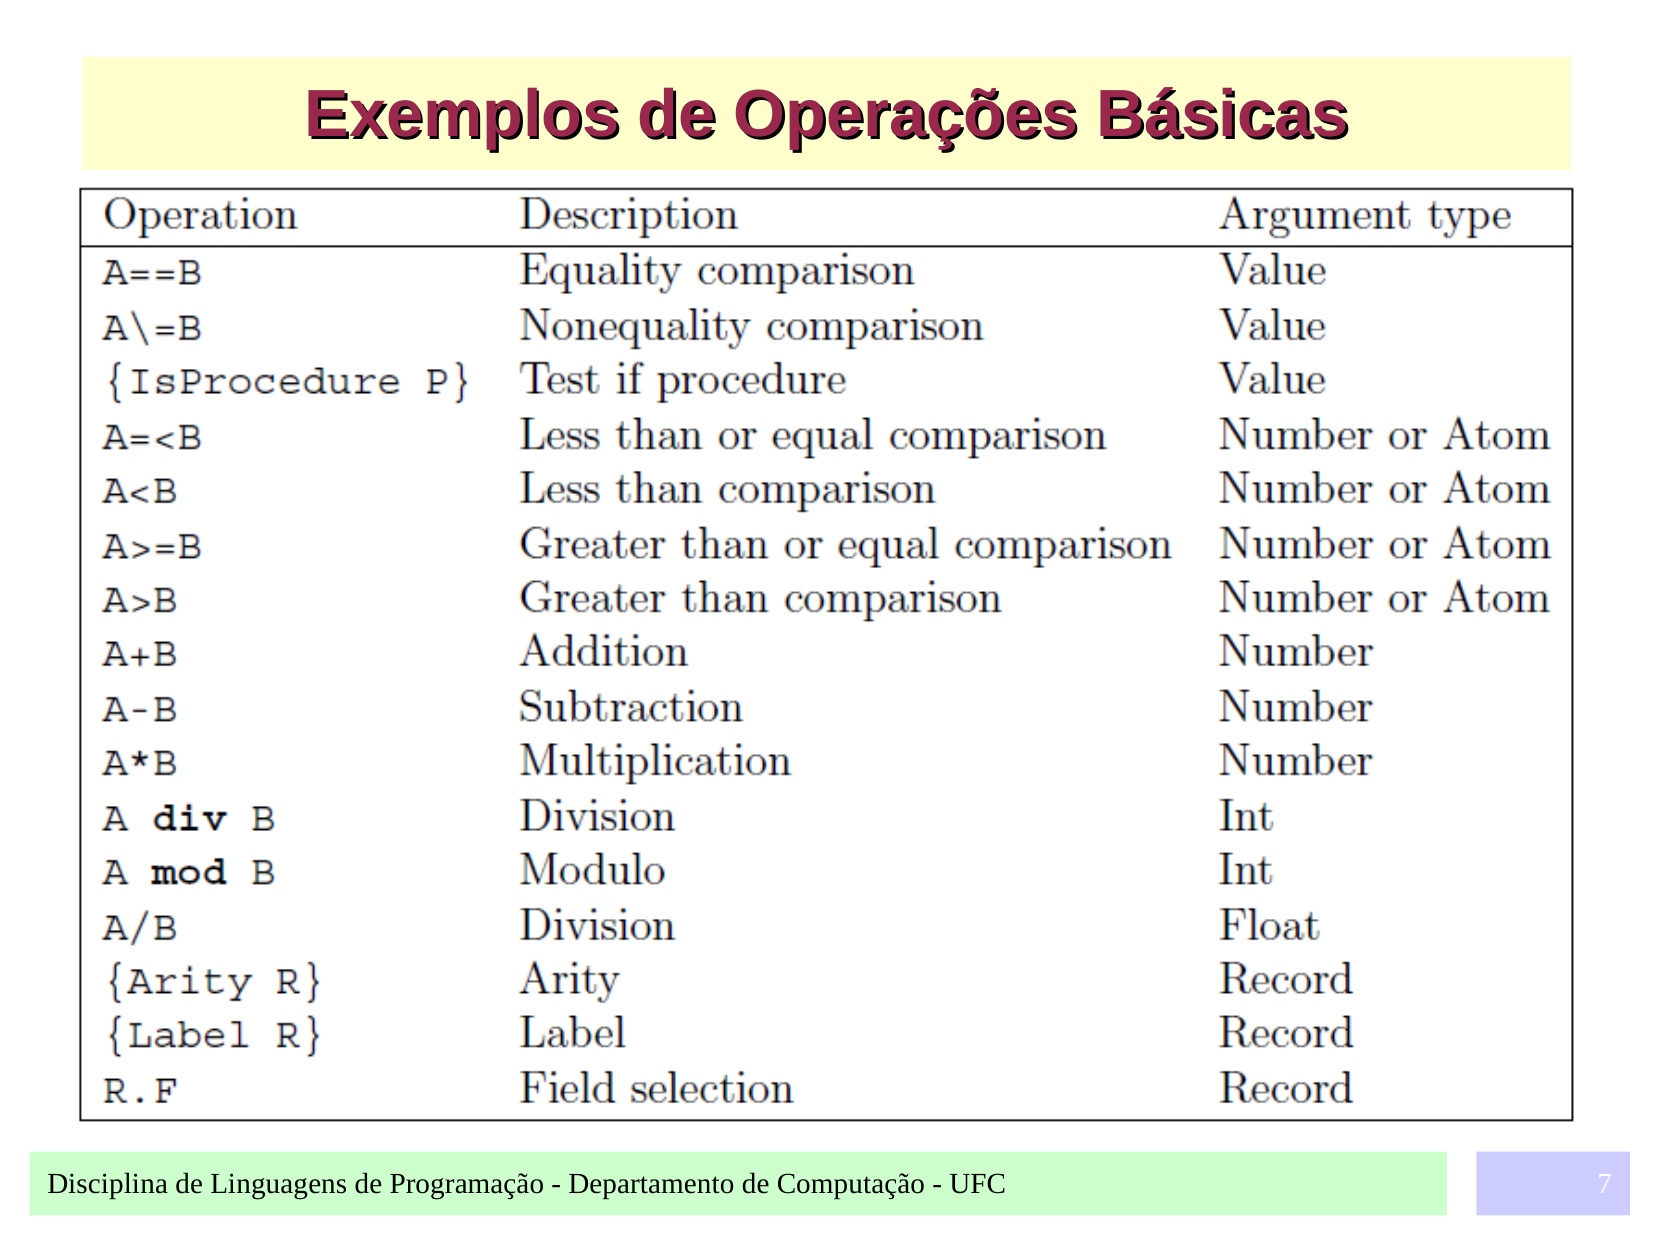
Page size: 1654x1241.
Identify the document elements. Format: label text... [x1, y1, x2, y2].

title Exemplos de Operações Básicas [82, 56, 1571, 170]
picture [65, 181, 1583, 1142]
